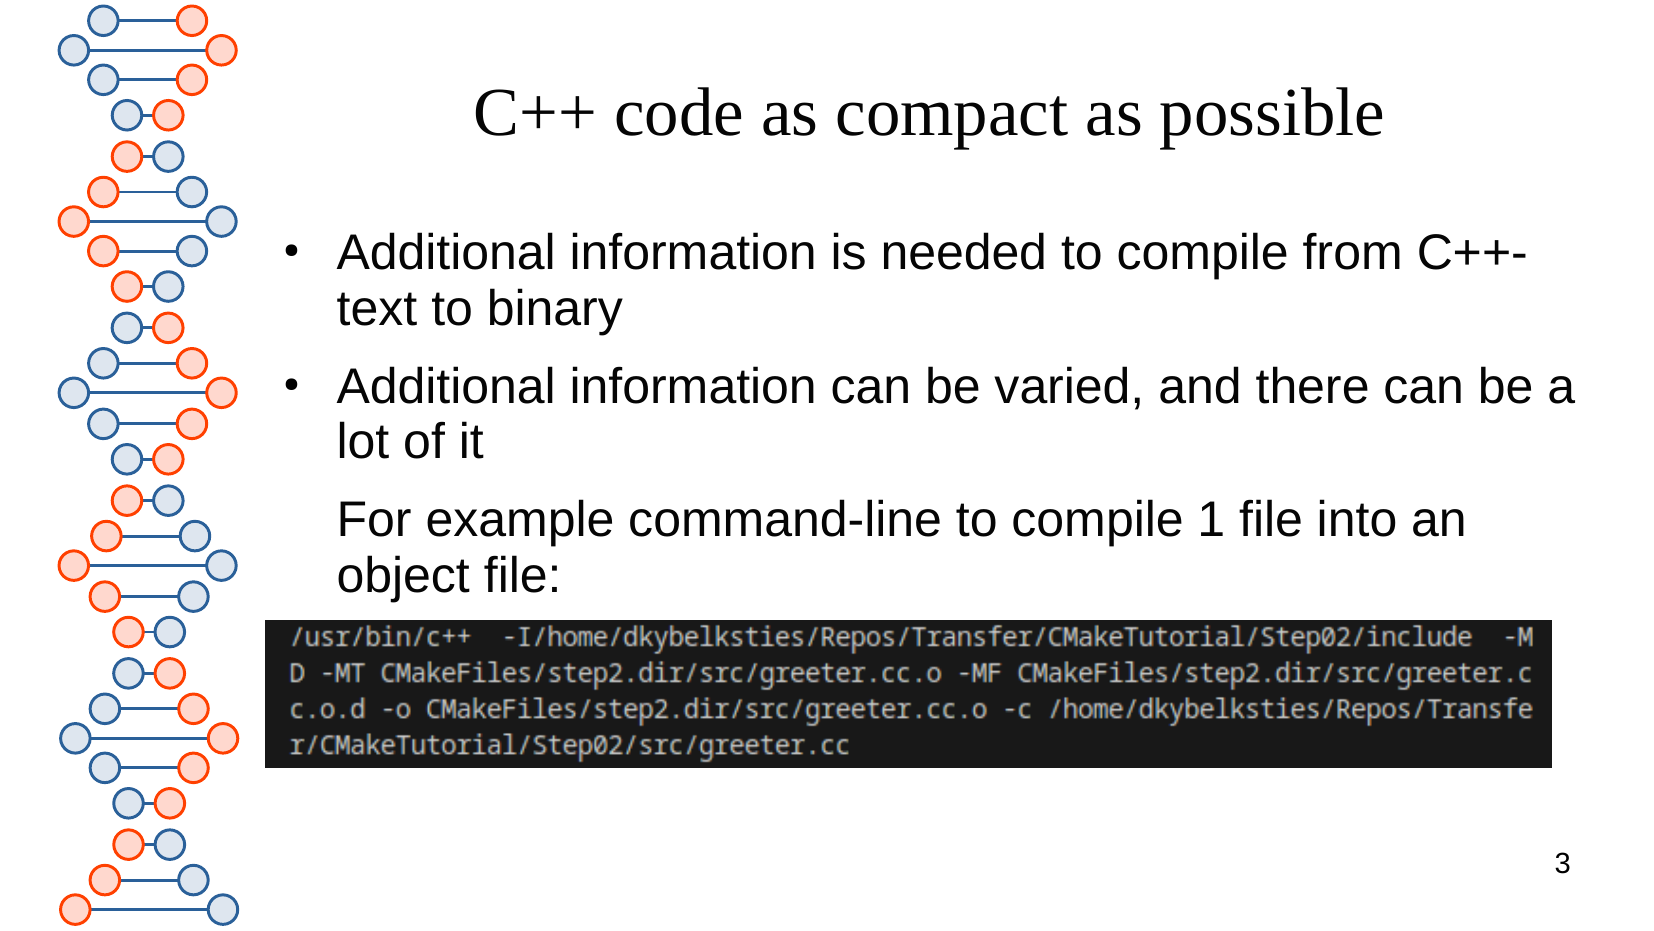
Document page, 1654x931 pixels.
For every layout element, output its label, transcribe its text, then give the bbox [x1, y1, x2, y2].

list Additional information is needed to compile from C++-text to binary Additional information can be varied, and there can be a lot of it For example command-line to compile 1 file into an object file: [265, 224, 1595, 764]
title C++ code as compact as possible [265, 35, 1595, 189]
picture [265, 620, 1552, 768]
